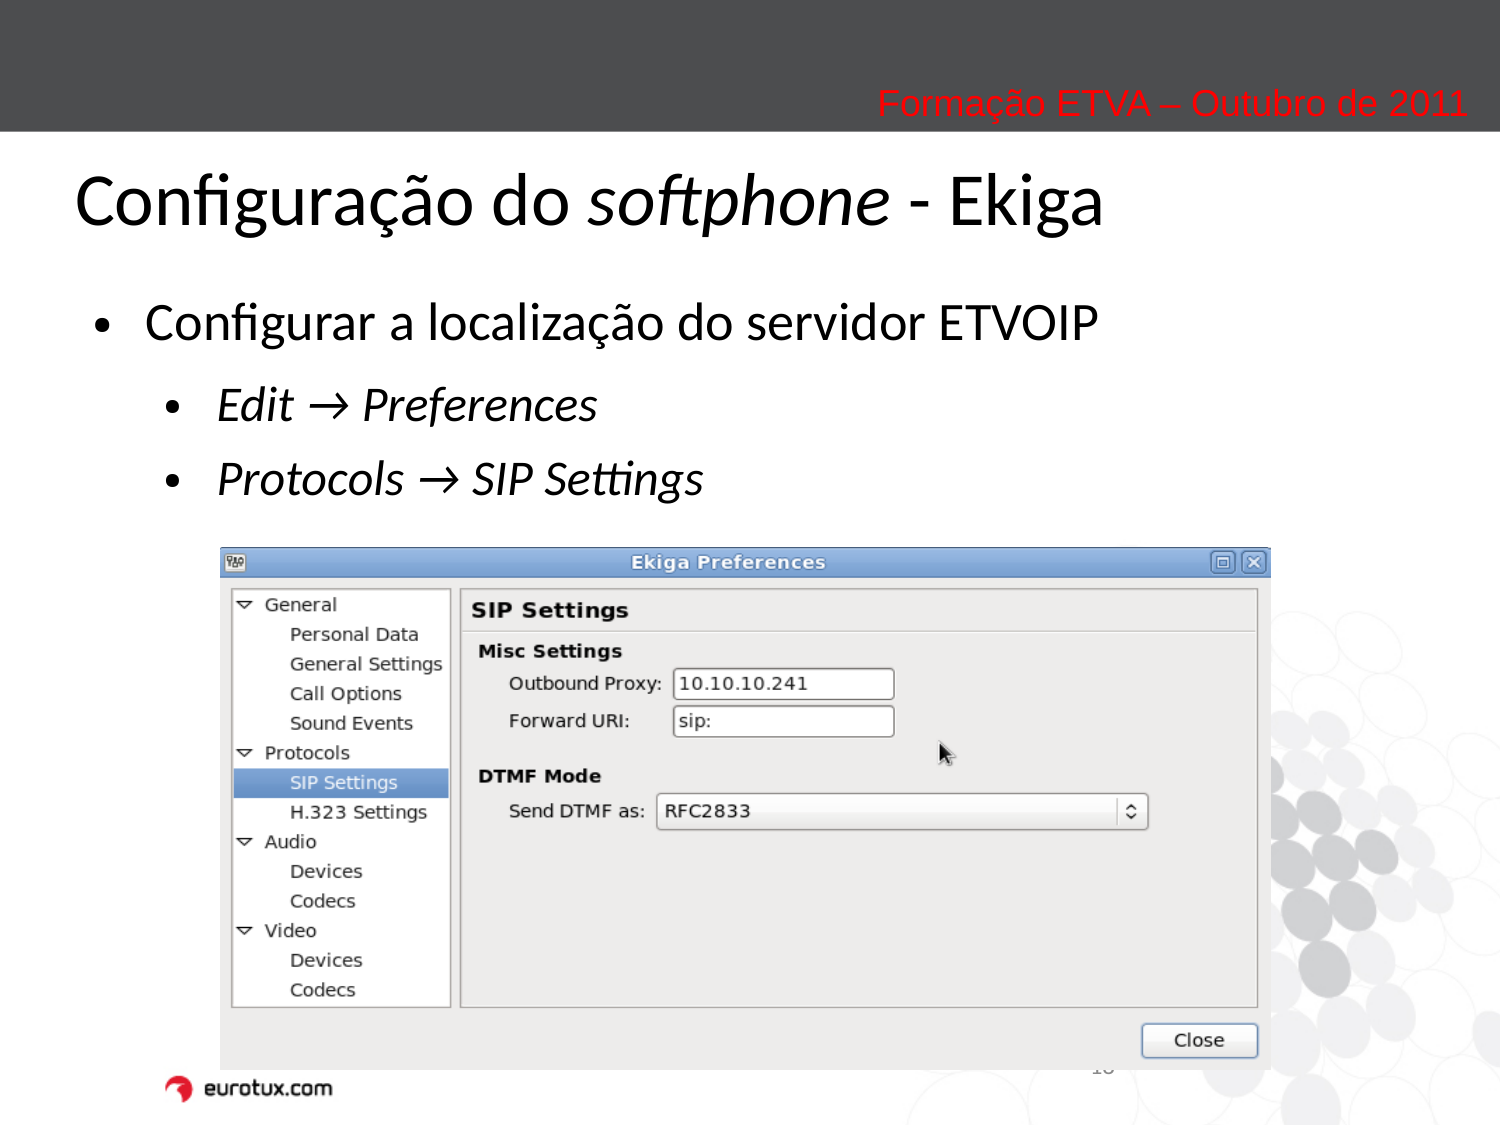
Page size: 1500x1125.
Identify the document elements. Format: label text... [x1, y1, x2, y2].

list Configurar a localização do servidor ETVOIP Edit → Preferences Protocols → SIP Settings [75, 299, 1425, 1043]
picture [0, 0, 1500, 1125]
title Configuração do softphone - Ekiga [75, 112, 1425, 299]
